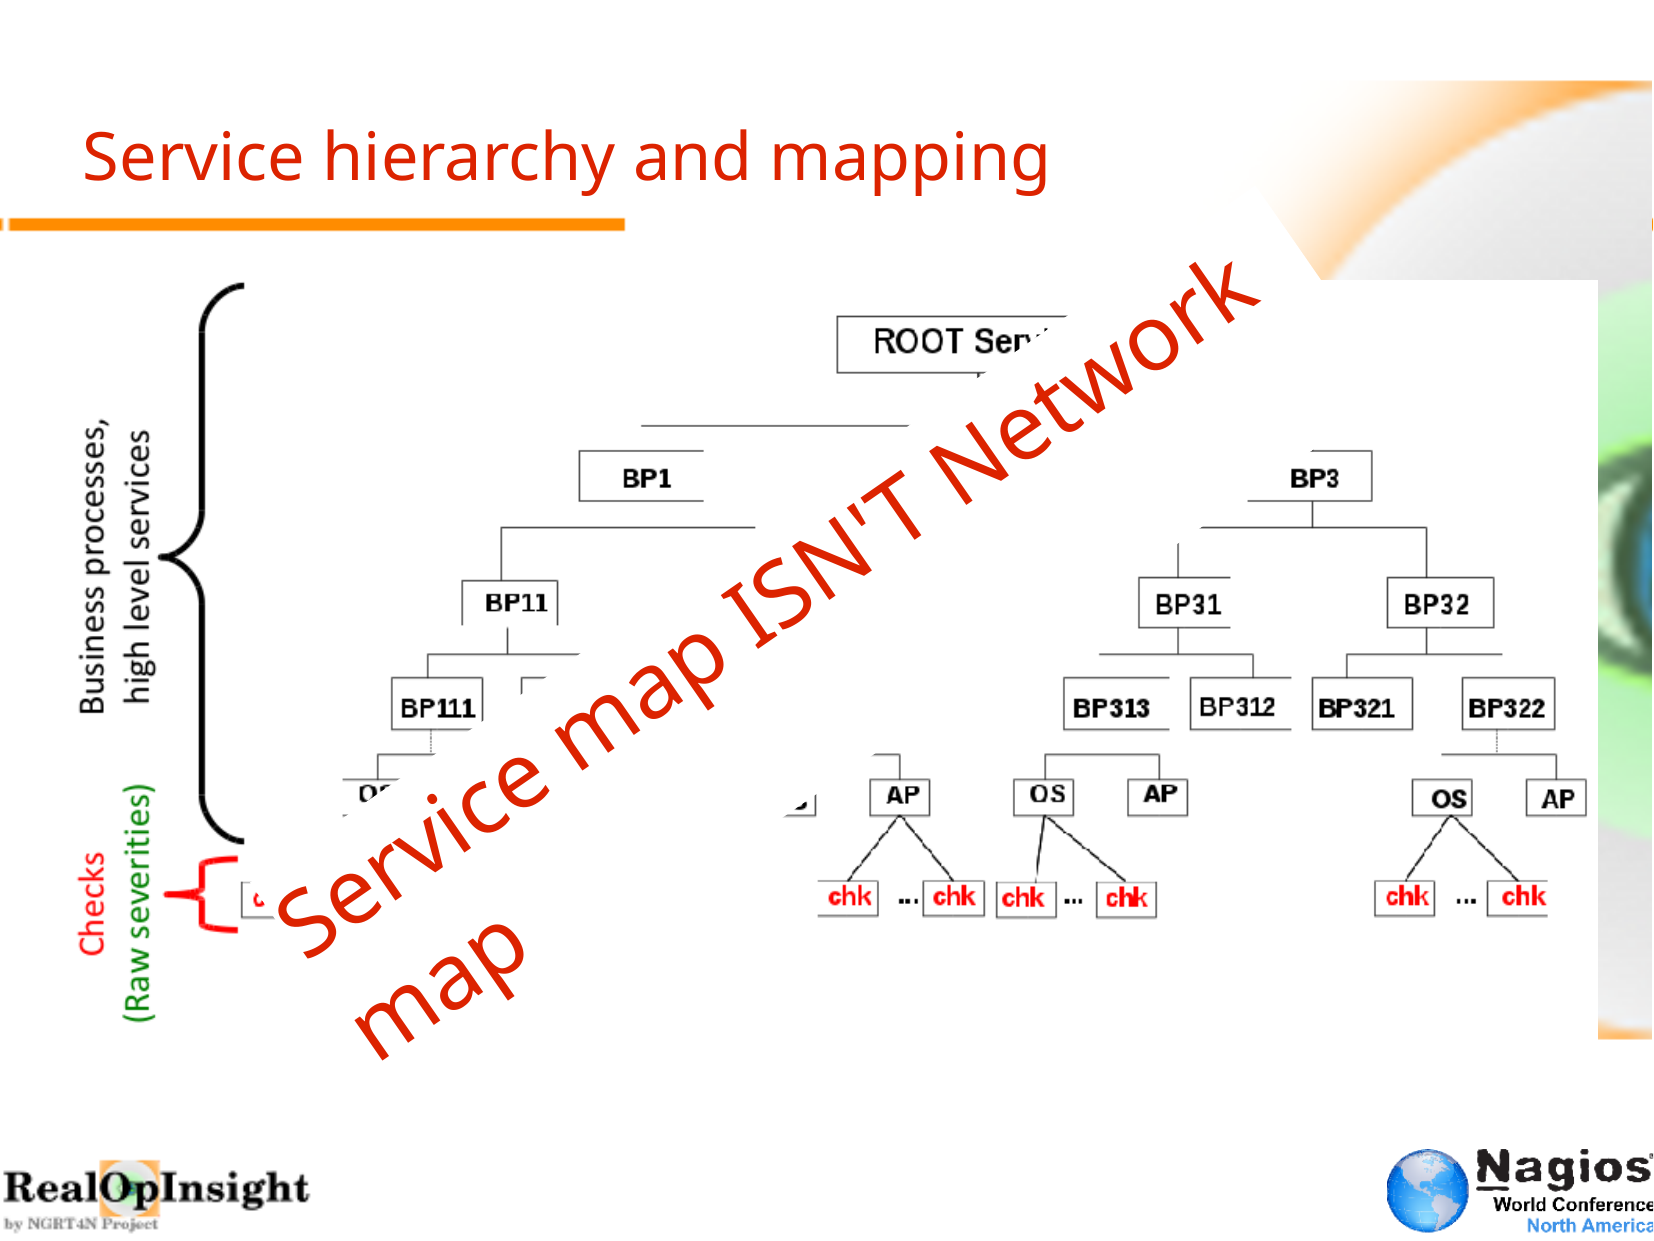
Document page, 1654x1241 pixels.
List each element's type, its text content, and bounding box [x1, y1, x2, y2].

text_box Service map ISN'T Network map [254, 191, 1394, 1082]
picture [0, 0, 1654, 1241]
title Service hierarchy and mapping [82, 73, 1547, 237]
